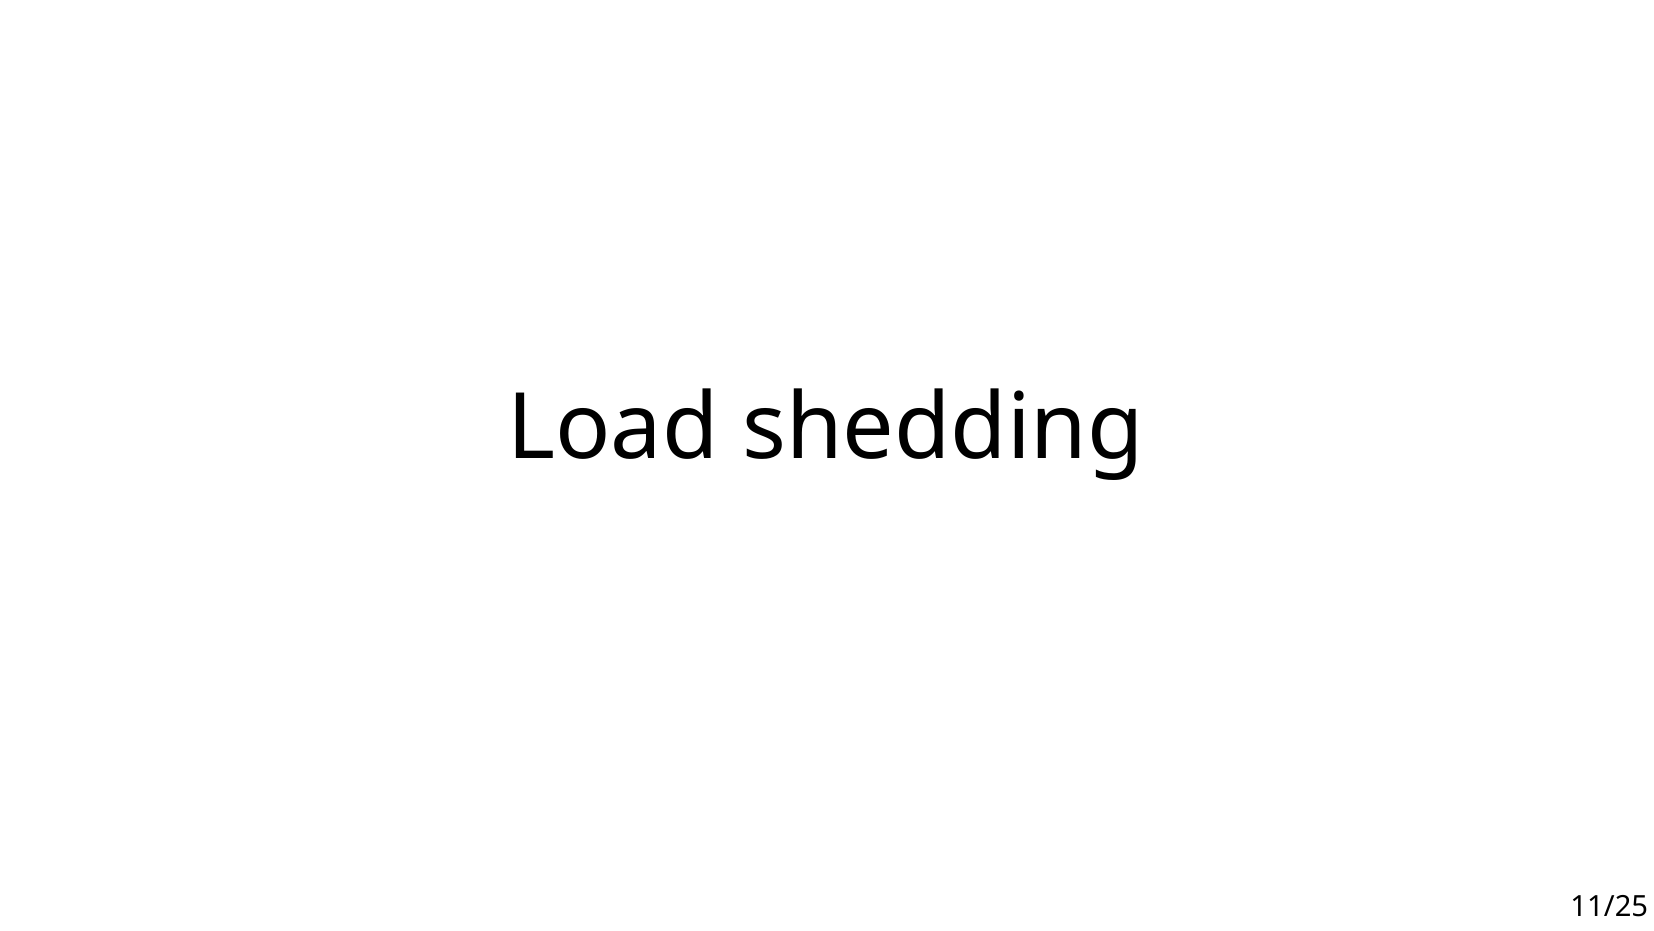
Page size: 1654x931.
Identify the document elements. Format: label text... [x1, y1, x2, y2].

title Load shedding [81, 345, 1570, 501]
